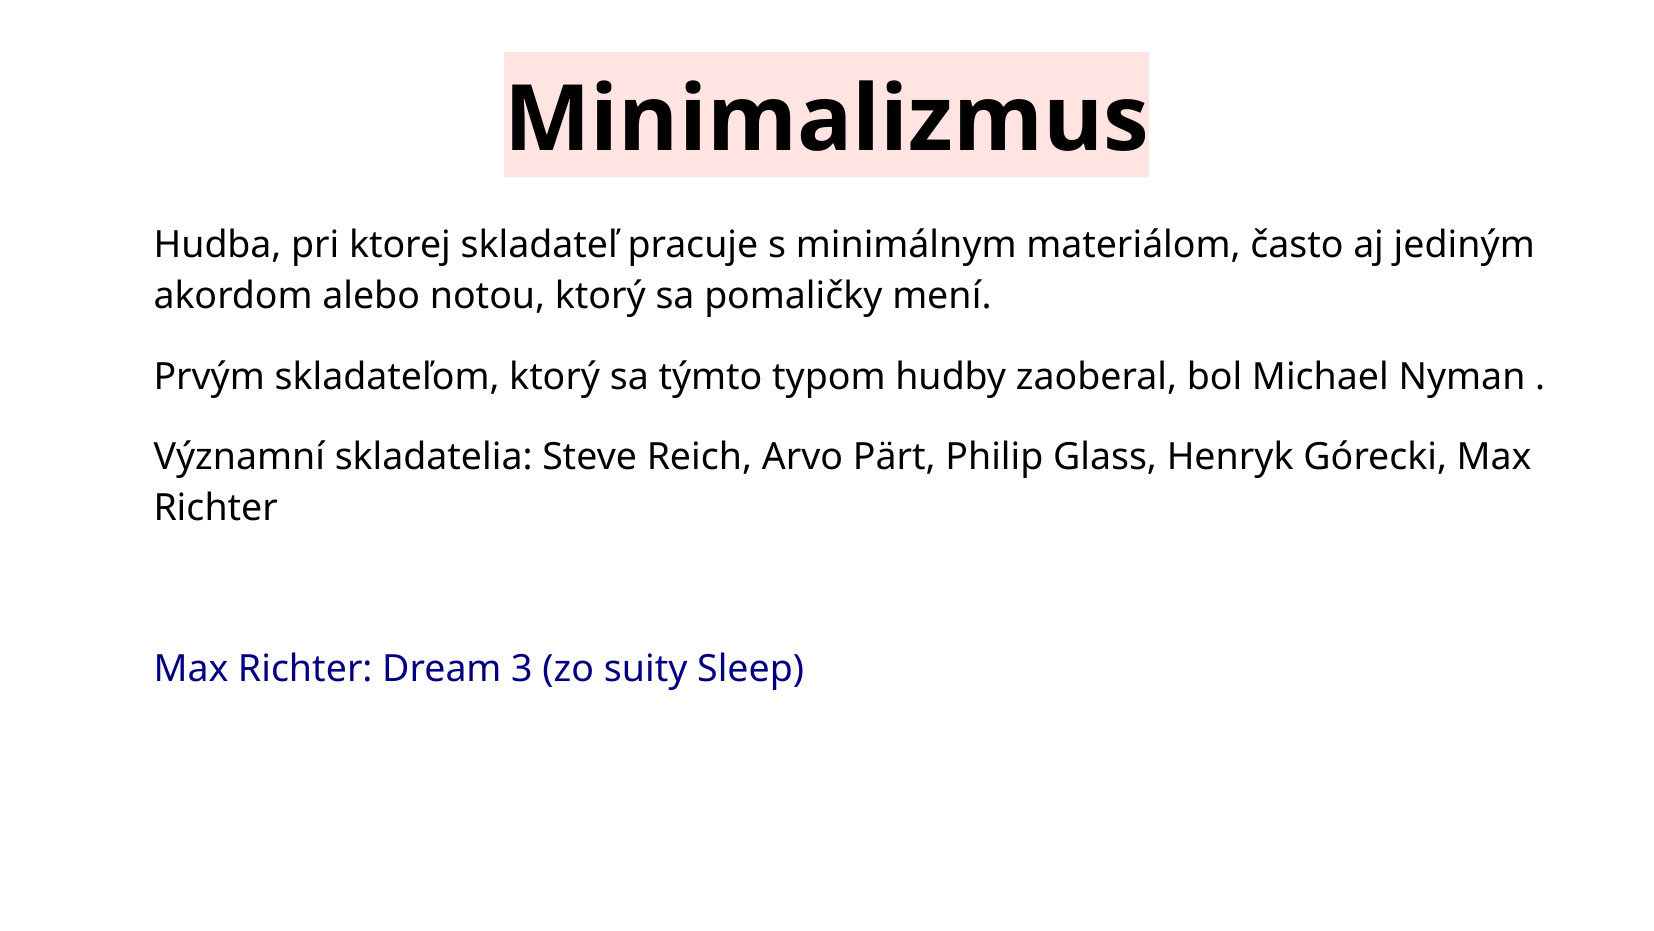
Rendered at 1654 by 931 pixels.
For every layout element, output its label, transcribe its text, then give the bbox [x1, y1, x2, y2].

title Minimalizmus [82, 37, 1571, 193]
list Hudba, pri ktorej skladateľ pracuje s minimálnym materiálom, často aj jediným akordom alebo notou, ktorý sa pomaličky mení. Prvým skladateľom, ktorý sa týmto typom hudby zaoberal, bol Michael Nyman . Významní skladatelia: Steve Reich, Arvo Pärt, Philip Glass, Henryk Górecki, Max Richter Max Richter: Dream 3 (zo suity Sleep) [82, 217, 1571, 758]
